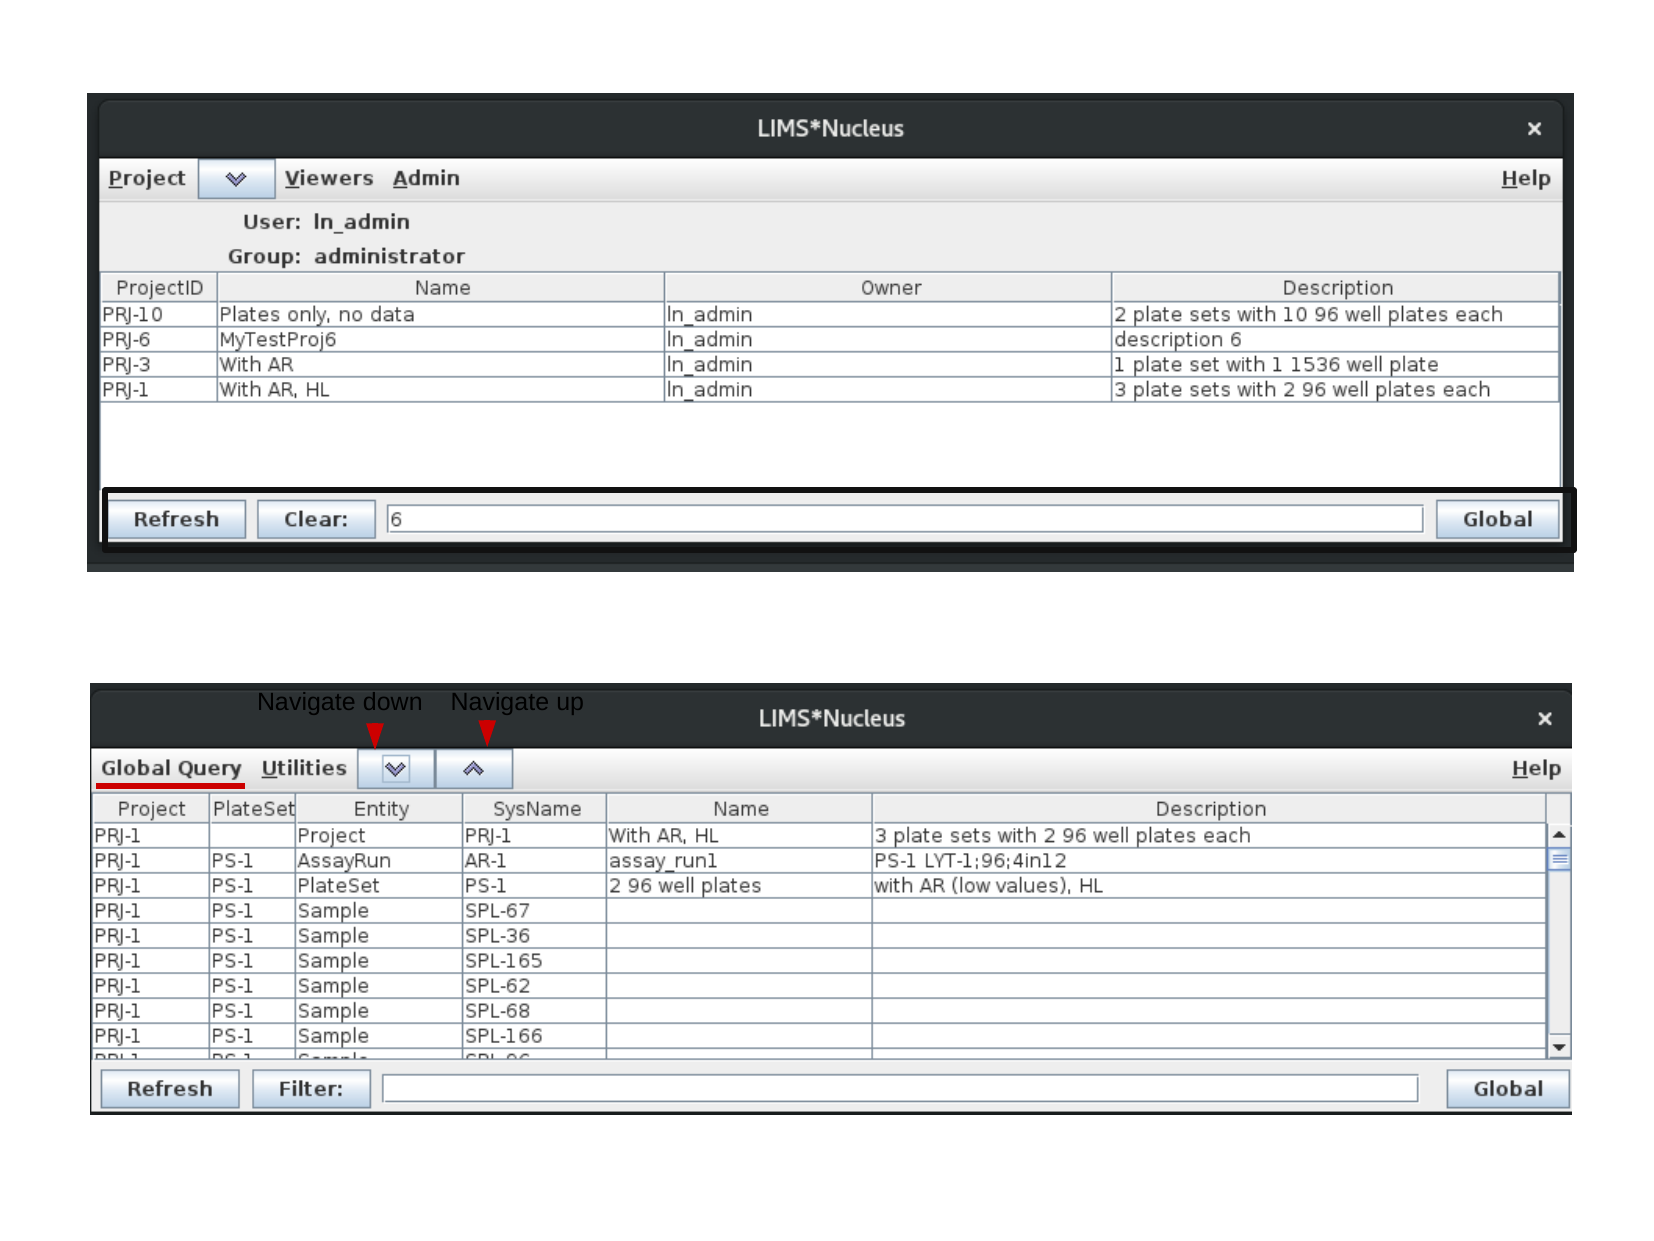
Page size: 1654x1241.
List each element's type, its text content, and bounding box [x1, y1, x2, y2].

picture [87, 93, 1574, 572]
picture [90, 683, 1572, 1116]
picture [108, 493, 1571, 547]
text_box Navigate down Navigate up [242, 680, 601, 724]
